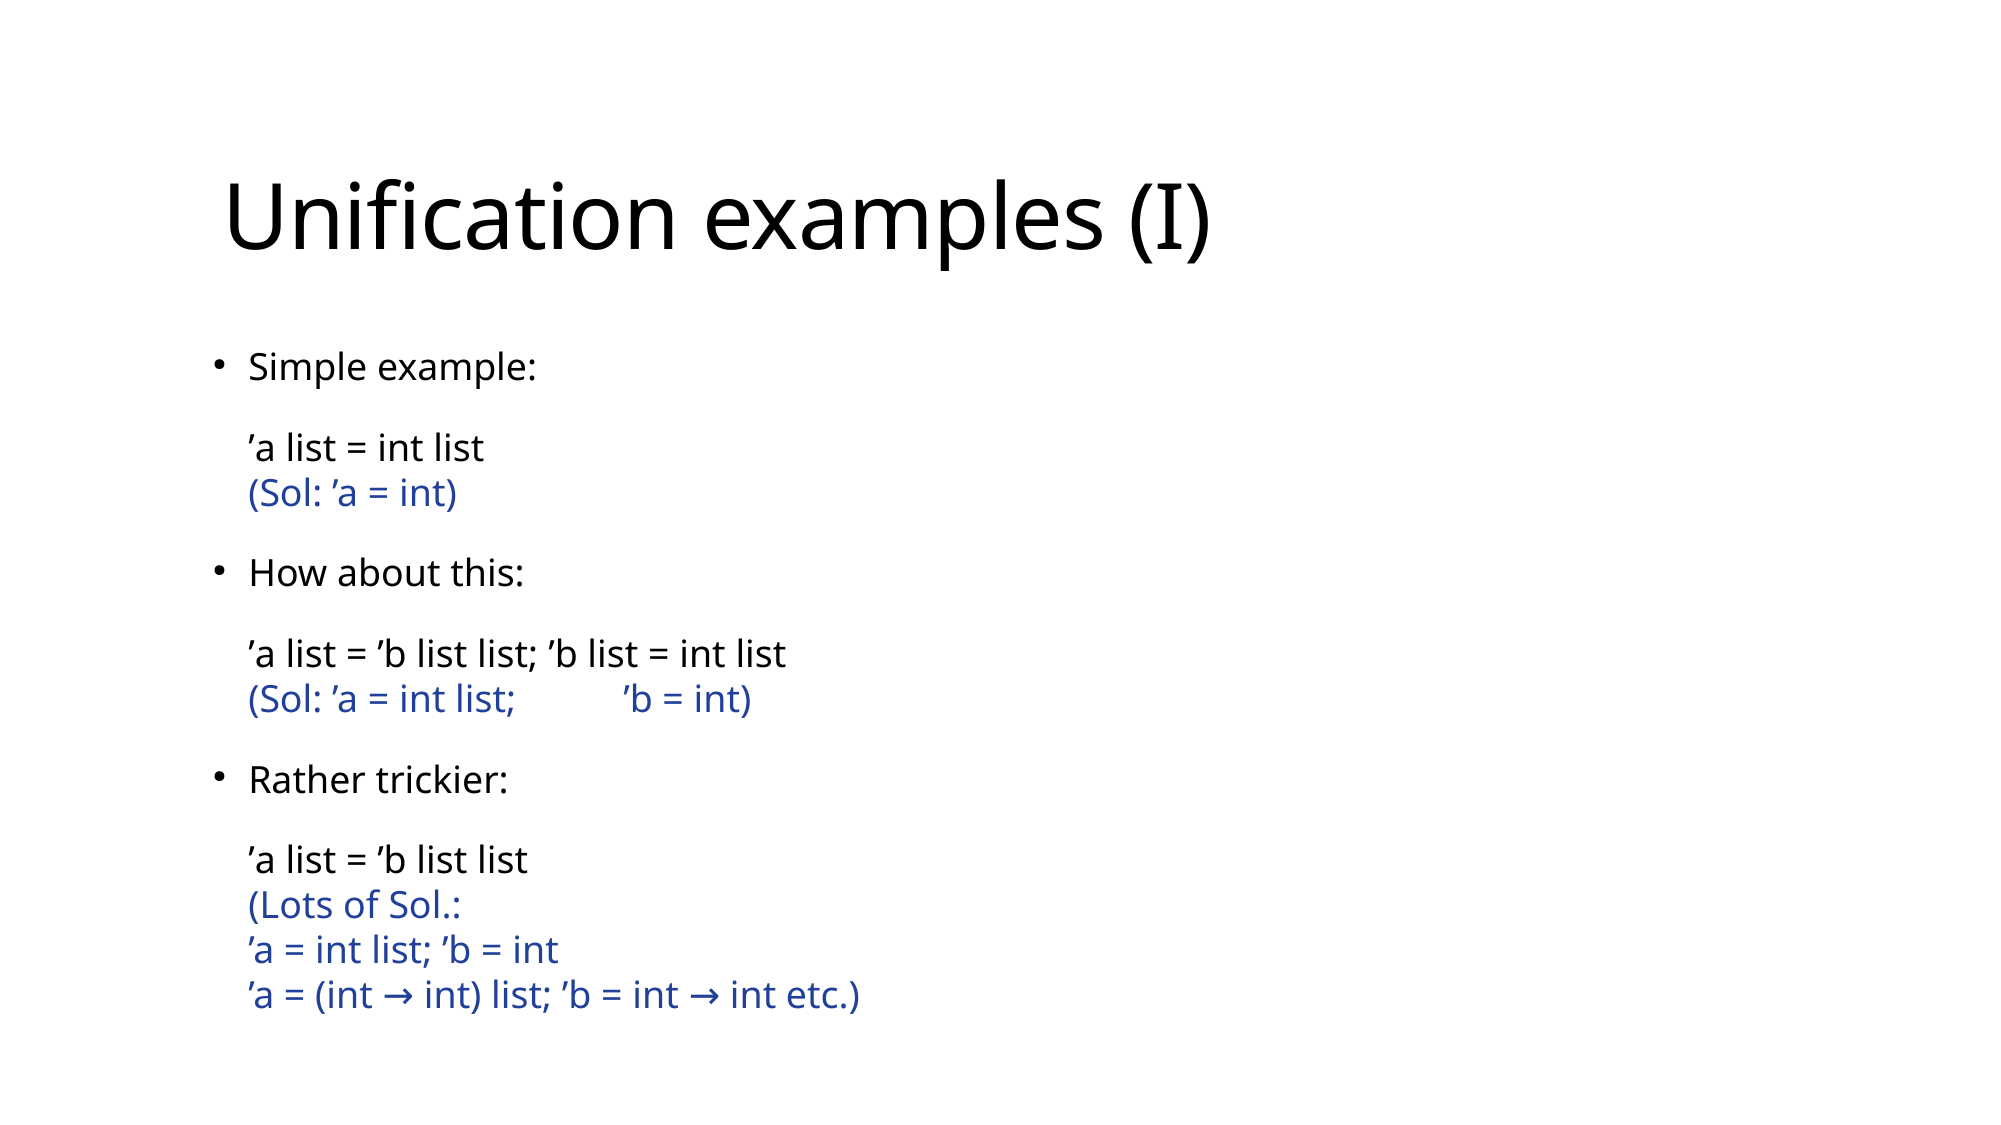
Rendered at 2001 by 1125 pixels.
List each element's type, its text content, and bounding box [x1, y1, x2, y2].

list Simple example: ’a list = int list (Sol: ’a = int) How about this: ’a list = ’b list list; ’b list = int list (Sol: ’a = int list; ’b = int) Rather trickier: ’a list = ’b list list (Lots of Sol.: ’a = int list; ’b = int ’a = (int → int) list; ’b = int → int etc.) [212, 335, 1623, 1050]
title Unification examples (I) [206, 60, 1797, 278]
